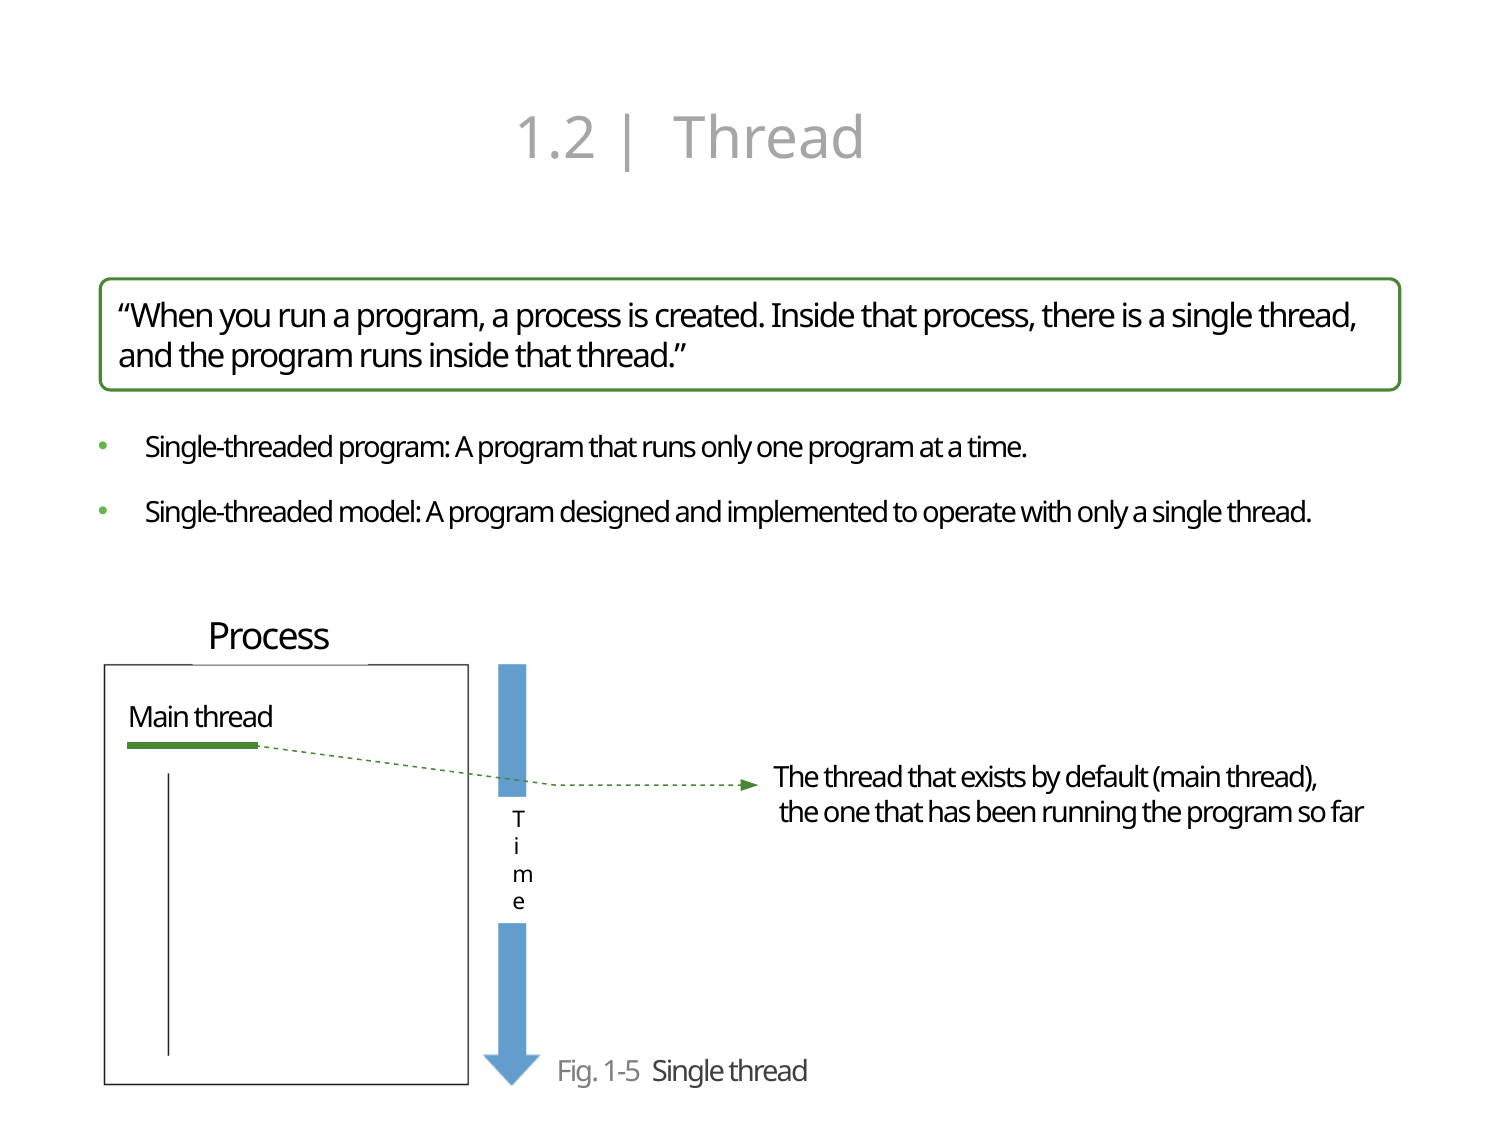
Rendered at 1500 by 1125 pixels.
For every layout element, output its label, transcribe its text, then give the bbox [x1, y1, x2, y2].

picture [100, 615, 553, 1089]
text_box Process [192, 604, 368, 665]
text_box Single-threaded program: A program that runs only one program at a time. Single-threaded model: A program designed and implemented to operate with only a single thread. [82, 402, 1424, 532]
text_box 1.2 | Thread [165, 92, 1216, 178]
text_box Time [497, 796, 534, 924]
text_box Fig. 1-5 Single thread [541, 1044, 819, 1096]
text_box [127, 742, 258, 749]
text_box The thread that exists by default (main thread), the one that has been running the program so far [758, 750, 1351, 837]
text_box Main thread [112, 690, 361, 741]
text_box “When you run a program, a process is created. Inside that process, there is a single thread, and the program runs inside that thread.” [100, 278, 1400, 390]
